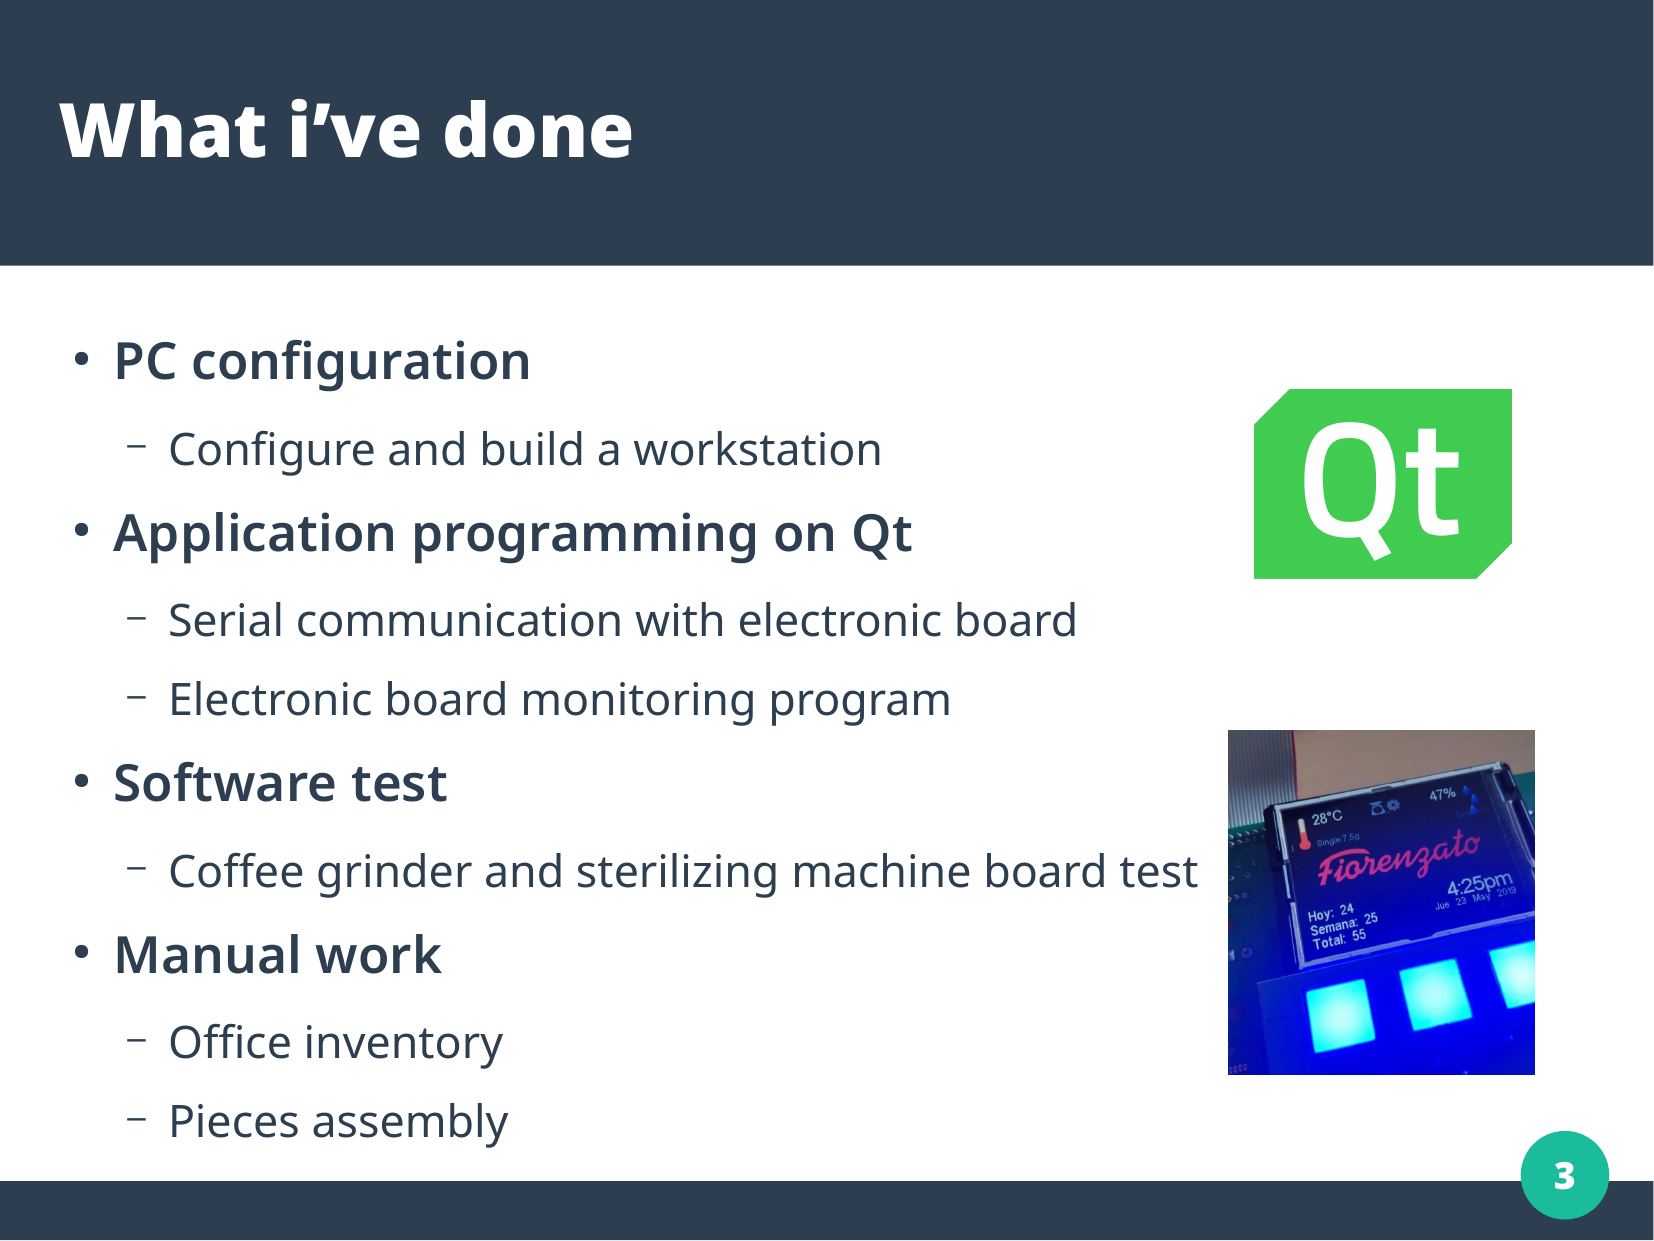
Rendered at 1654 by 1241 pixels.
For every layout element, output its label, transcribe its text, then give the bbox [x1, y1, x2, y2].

picture [1228, 730, 1535, 1075]
list PC configuration Configure and build a workstation Application programming on Qt Serial communication with electronic board Electronic board monitoring program Software test Coffee grinder and sterilizing machine board test Manual work Office inventory Pieces assembly [59, 324, 1595, 1152]
title What i’ve done [59, 49, 1595, 207]
picture [1254, 389, 1512, 579]
